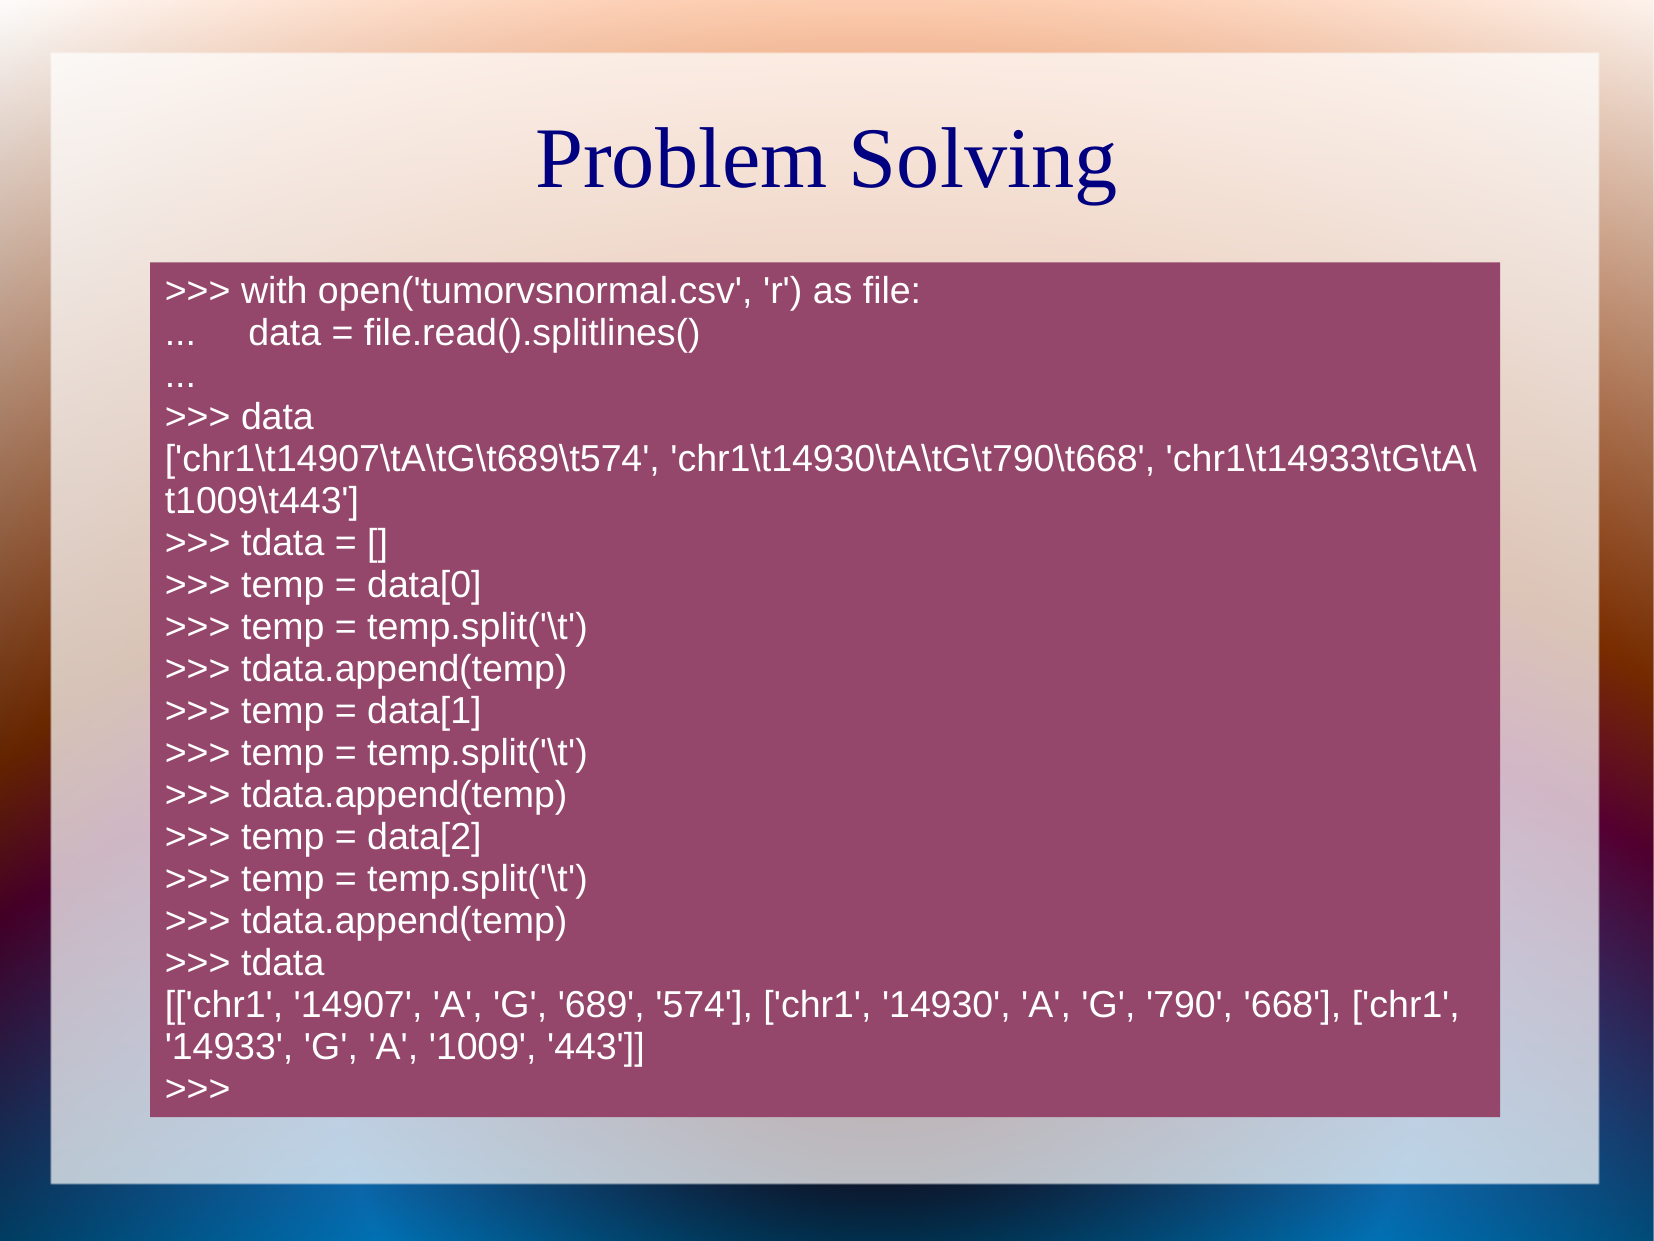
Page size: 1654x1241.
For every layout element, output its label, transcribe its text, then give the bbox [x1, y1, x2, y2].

text_box >>> with open('tumorvsnormal.csv', 'r') as file: ... data = file.read().splitlines() ... >>> data ['chr1\t14907\tA\tG\t689\t574', 'chr1\t14930\tA\tG\t790\t668', 'chr1\t14933\tG\tA\t1009\t443'] >>> tdata = [] >>> temp = data[0] >>> temp = temp.split('\t') >>> tdata.append(temp) >>> temp = data[1] >>> temp = temp.split('\t') >>> tdata.append(temp) >>> temp = data[2] >>> temp = temp.split('\t') >>> tdata.append(temp) >>> tdata [['chr1', '14907', 'A', 'G', '689', '574'], ['chr1', '14930', 'A', 'G', '790', '668'], ['chr1', '14933', 'G', 'A', '1009', '443']] >>> [150, 262, 1501, 1118]
picture [0, 0, 1654, 1241]
title Problem Solving [82, 55, 1571, 263]
